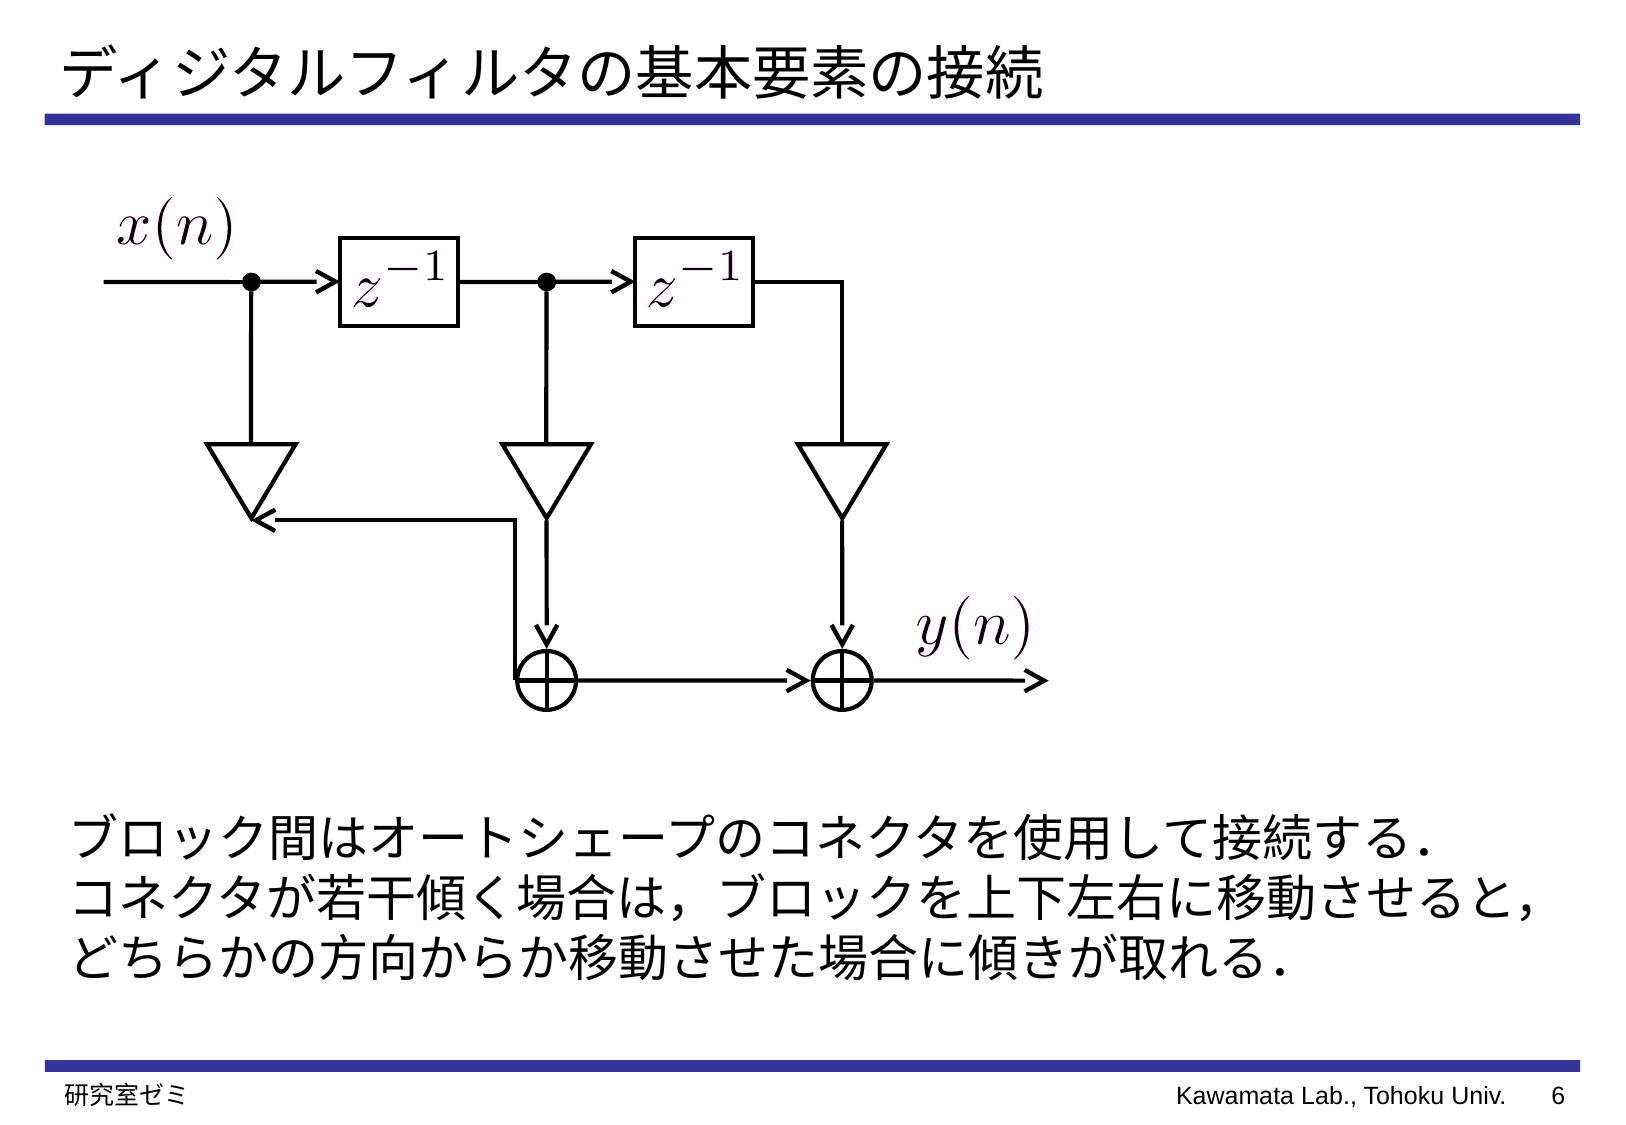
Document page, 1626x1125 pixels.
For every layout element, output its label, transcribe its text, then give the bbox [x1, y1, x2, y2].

picture [352, 246, 447, 310]
title ディジタルフィルタの基本要素の接続 [44, 28, 1566, 114]
text_box [540, 274, 554, 290]
slide_number <number> [1506, 1071, 1581, 1118]
text_box ブロック間はオートシェープのコネクタを使用して接続する． コネクタが若干傾く場合は，ブロックを上下左右に移動させると， どちらかの方向からか移動させた場合に傾きが取れる． [53, 798, 1579, 994]
picture [116, 191, 235, 260]
text_box [244, 274, 259, 290]
picture [914, 590, 1034, 660]
footer 研究室ゼミ [49, 1071, 1160, 1118]
picture [647, 246, 742, 310]
